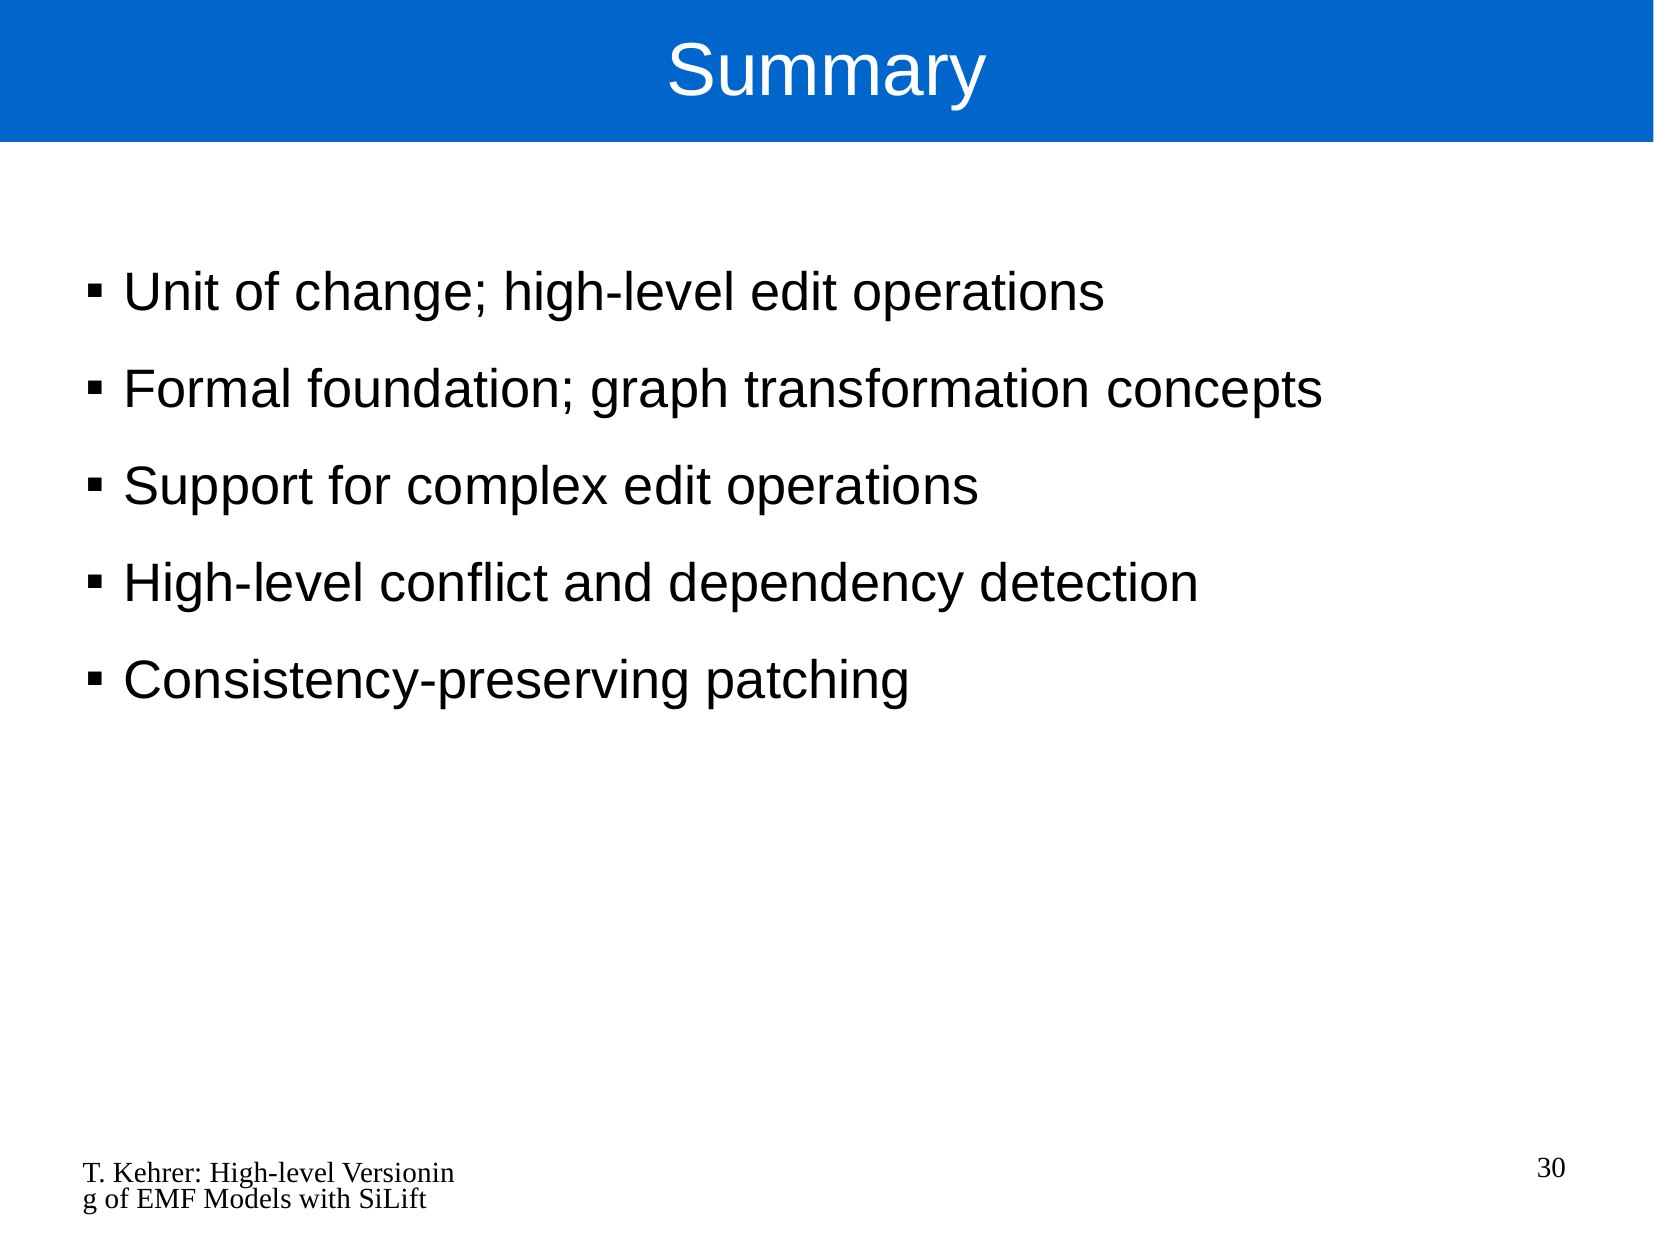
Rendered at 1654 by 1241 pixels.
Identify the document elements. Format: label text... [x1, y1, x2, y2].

text_box Unit of change; high-level edit operations Formal foundation; graph transformation concepts Support for complex edit operations High-level conflict and dependency detection Consistency-preserving patching [73, 236, 1571, 1093]
title Summary [0, 0, 1654, 142]
